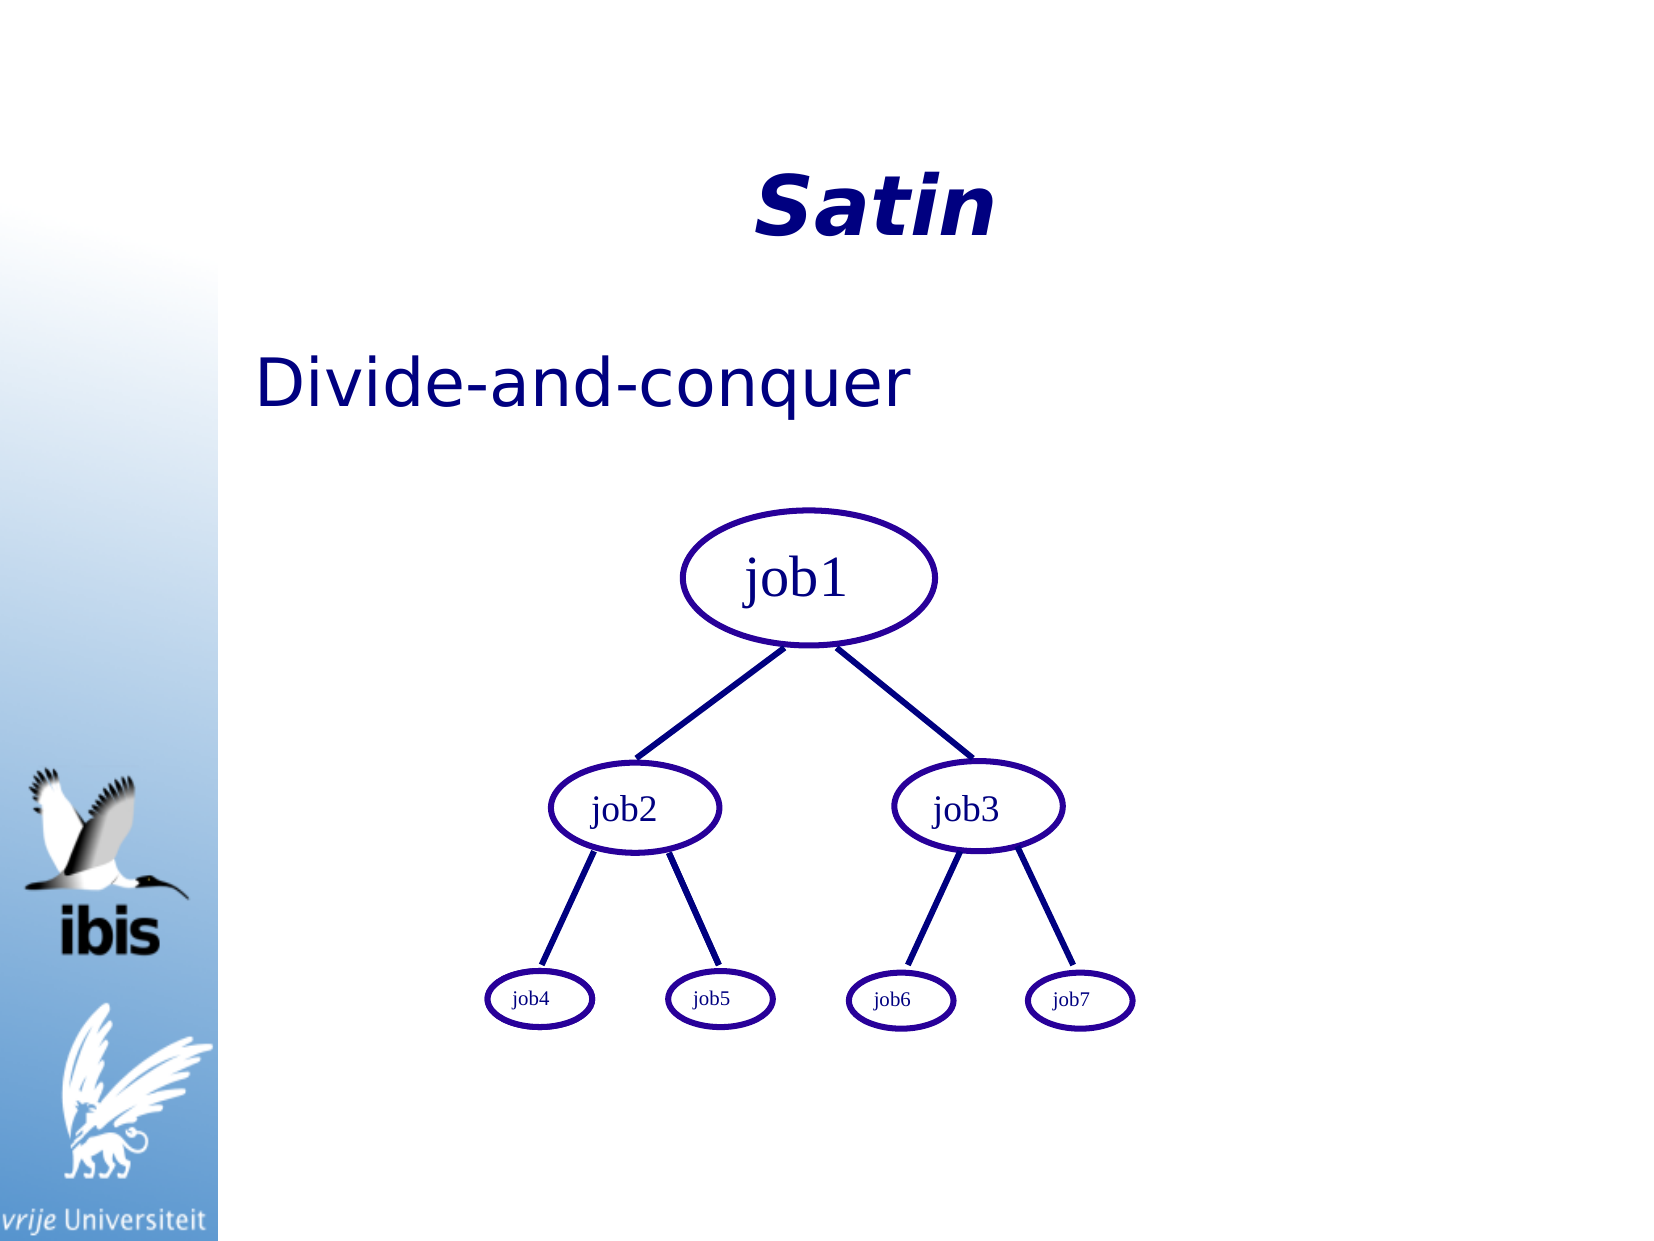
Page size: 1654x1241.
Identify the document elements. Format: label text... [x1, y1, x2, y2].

text_box [894, 761, 1063, 852]
text_box job3 [932, 788, 1041, 834]
picture [0, 0, 218, 1241]
text_box [487, 970, 593, 1028]
text_box [1027, 972, 1133, 1029]
text_box [682, 510, 936, 646]
text_box job6 [873, 988, 941, 1017]
text_box [668, 971, 773, 1028]
text_box job7 [1052, 988, 1119, 1017]
text_box job4 [512, 986, 580, 1015]
list Divide-and-conquer [236, 344, 1534, 1196]
text_box job1 [744, 544, 847, 610]
title Satin [219, 102, 1534, 311]
text_box job2 [591, 788, 699, 834]
text_box job5 [693, 986, 760, 1016]
text_box [848, 972, 954, 1029]
text_box [550, 762, 720, 853]
